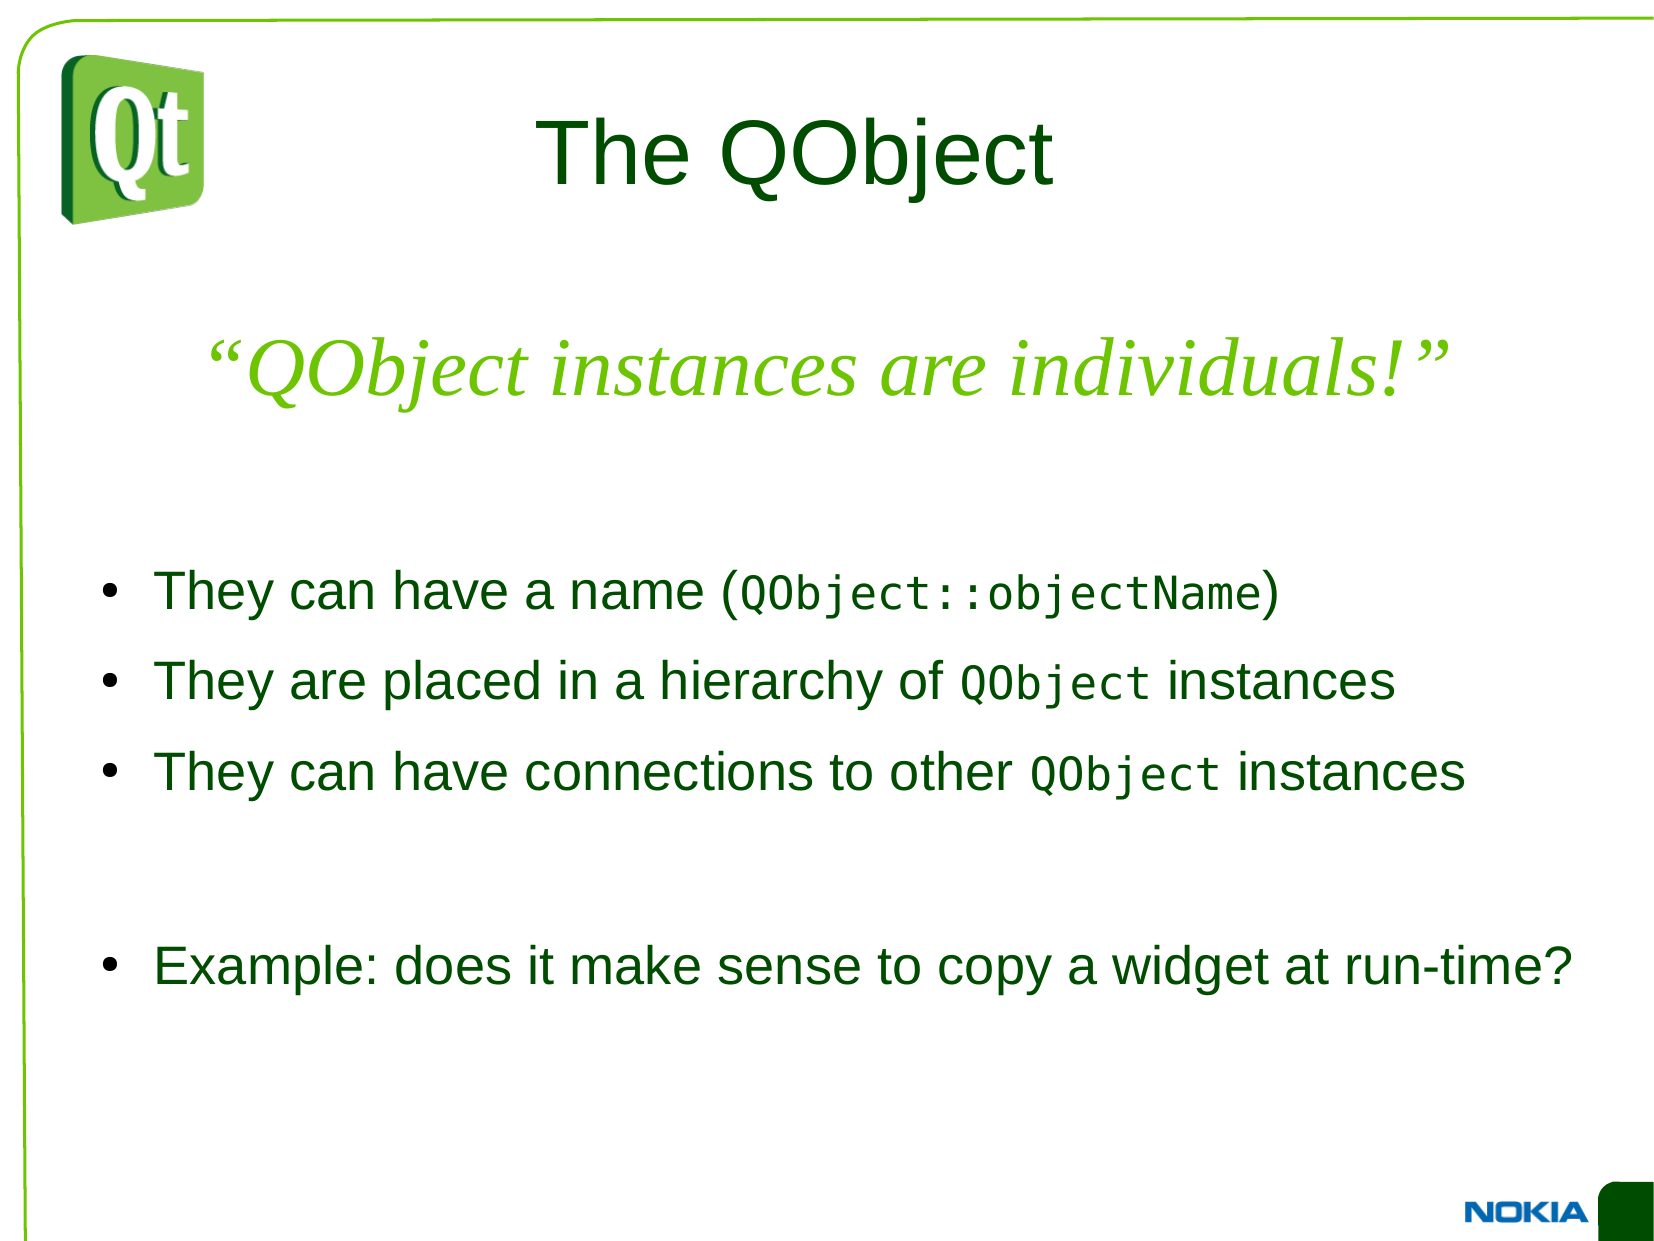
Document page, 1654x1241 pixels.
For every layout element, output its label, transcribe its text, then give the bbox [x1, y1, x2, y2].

title The QObject [257, 49, 1333, 257]
list They can have a name (QObject::objectName) They are placed in a hierarchy of QObject instances They can have connections to other QObject instances Example: does it make sense to copy a widget at run-time? [82, 561, 1595, 1094]
picture [1465, 1201, 1589, 1223]
picture [61, 55, 204, 225]
text_box “QObject instances are individuals!” [0, 321, 1654, 414]
